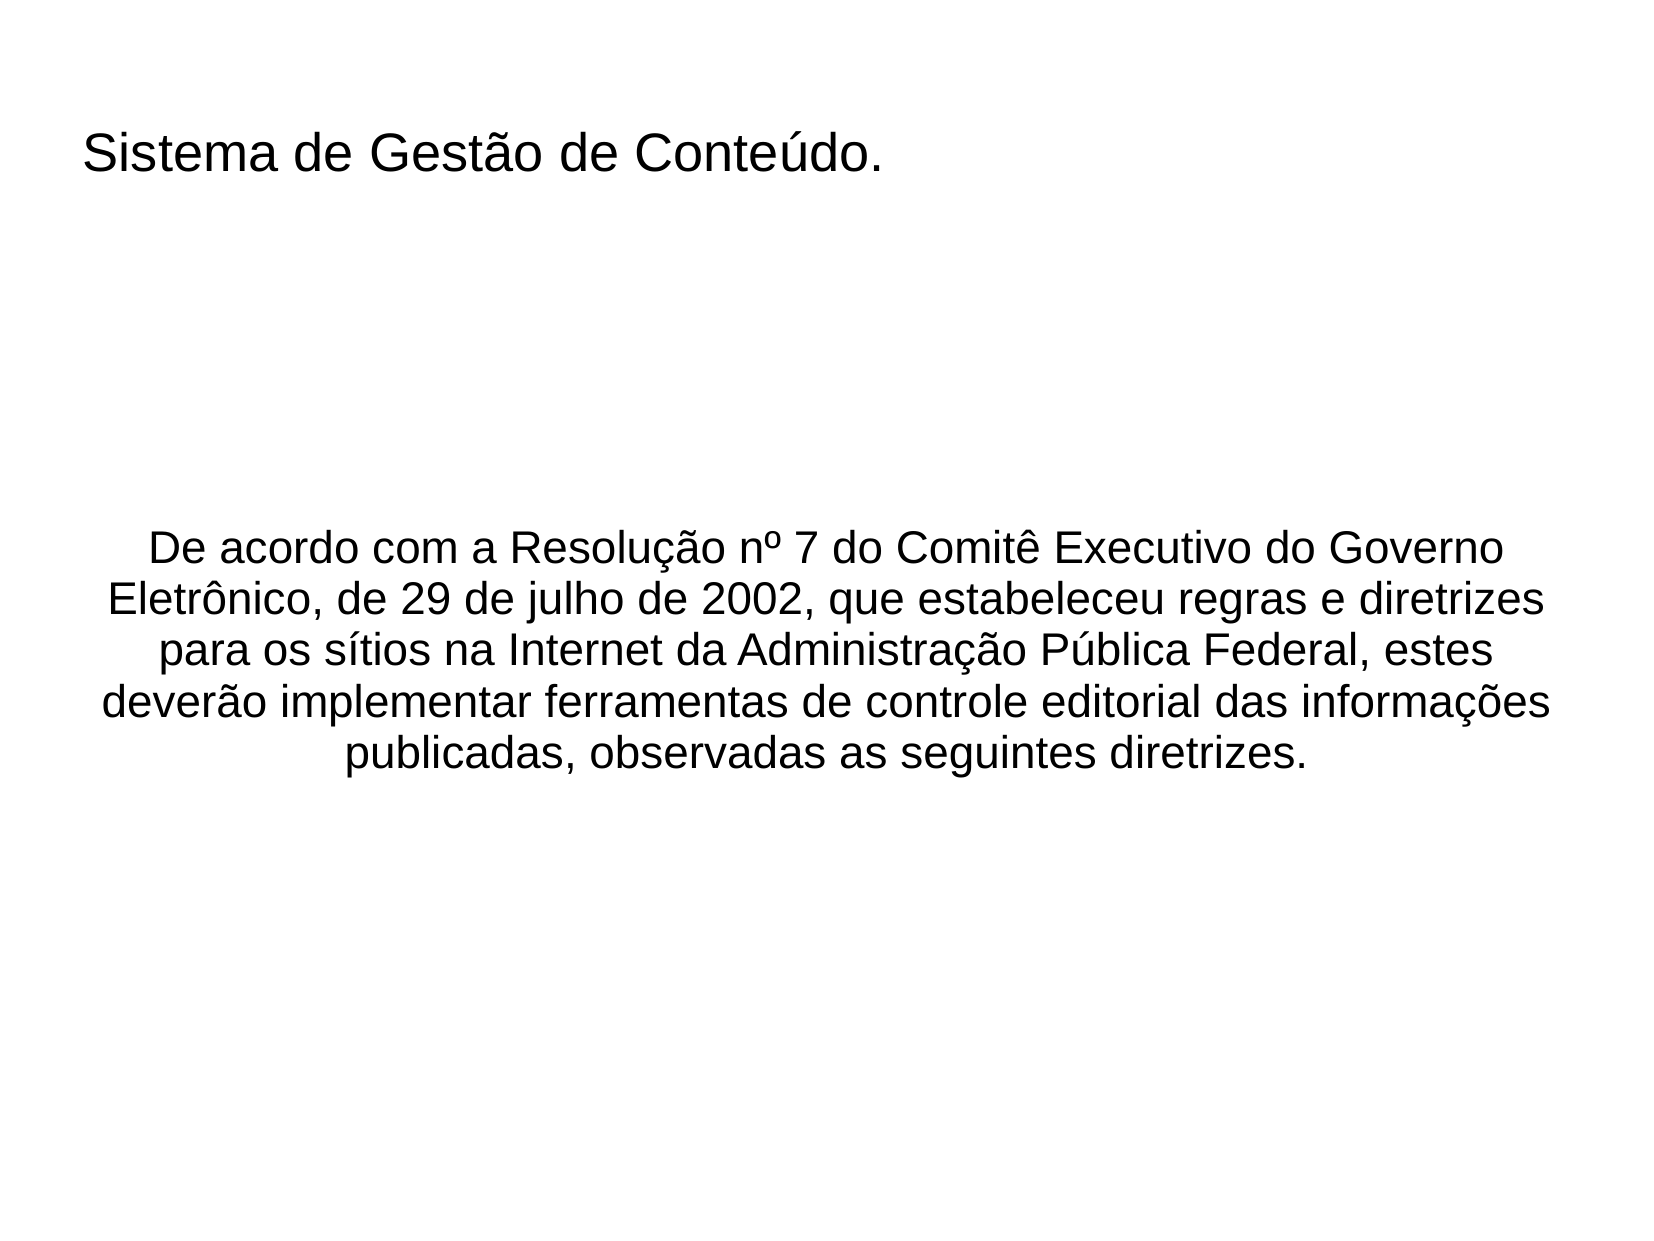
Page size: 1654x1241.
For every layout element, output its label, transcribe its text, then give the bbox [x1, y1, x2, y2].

subtitle De acordo com a Resolução nº 7 do Comitê Executivo do Governo Eletrônico, de 29 de julho de 2002, que estabeleceu regras e diretrizes para os sítios na Internet da Administração Pública Federal, estes deverão implementar ferramentas de controle editorial das informações publicadas, observadas as seguintes diretrizes. [82, 290, 1571, 1010]
title Sistema de Gestão de Conteúdo. [82, 49, 1571, 257]
